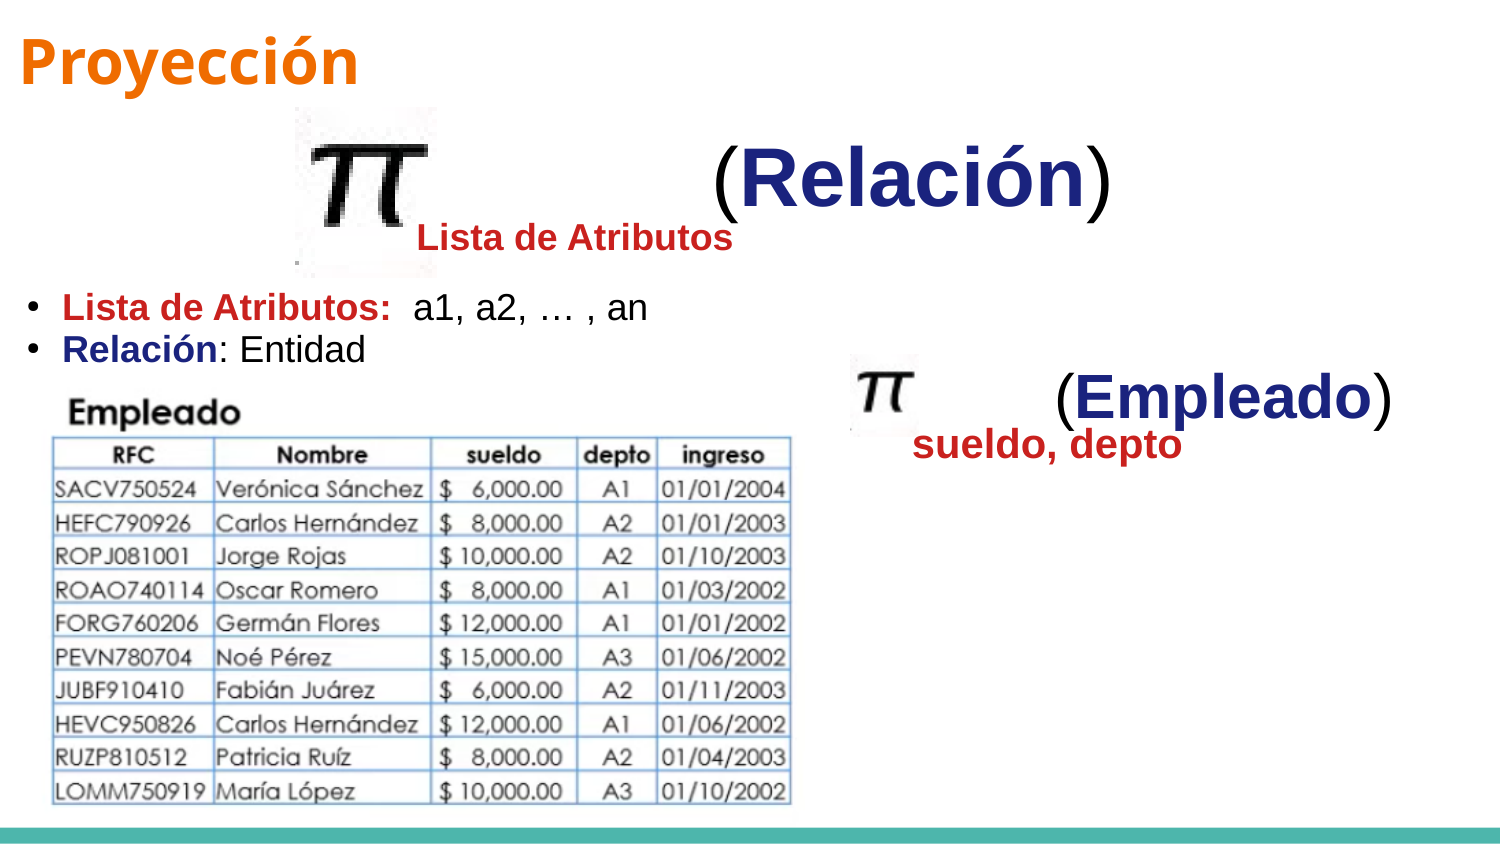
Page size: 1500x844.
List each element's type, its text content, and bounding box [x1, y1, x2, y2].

text_box Lista de Atributos: a1, a2, … , an Relación: Entidad [11, 279, 1158, 378]
text_box (Relación) [696, 124, 1134, 232]
picture [23, 366, 805, 827]
text_box Lista de Atributos [401, 208, 934, 266]
title Proyección [3, 2, 1402, 119]
picture [850, 354, 919, 438]
picture [295, 107, 437, 278]
text_box (Empleado) [1039, 354, 1477, 463]
text_box sueldo, depto [897, 413, 1430, 475]
